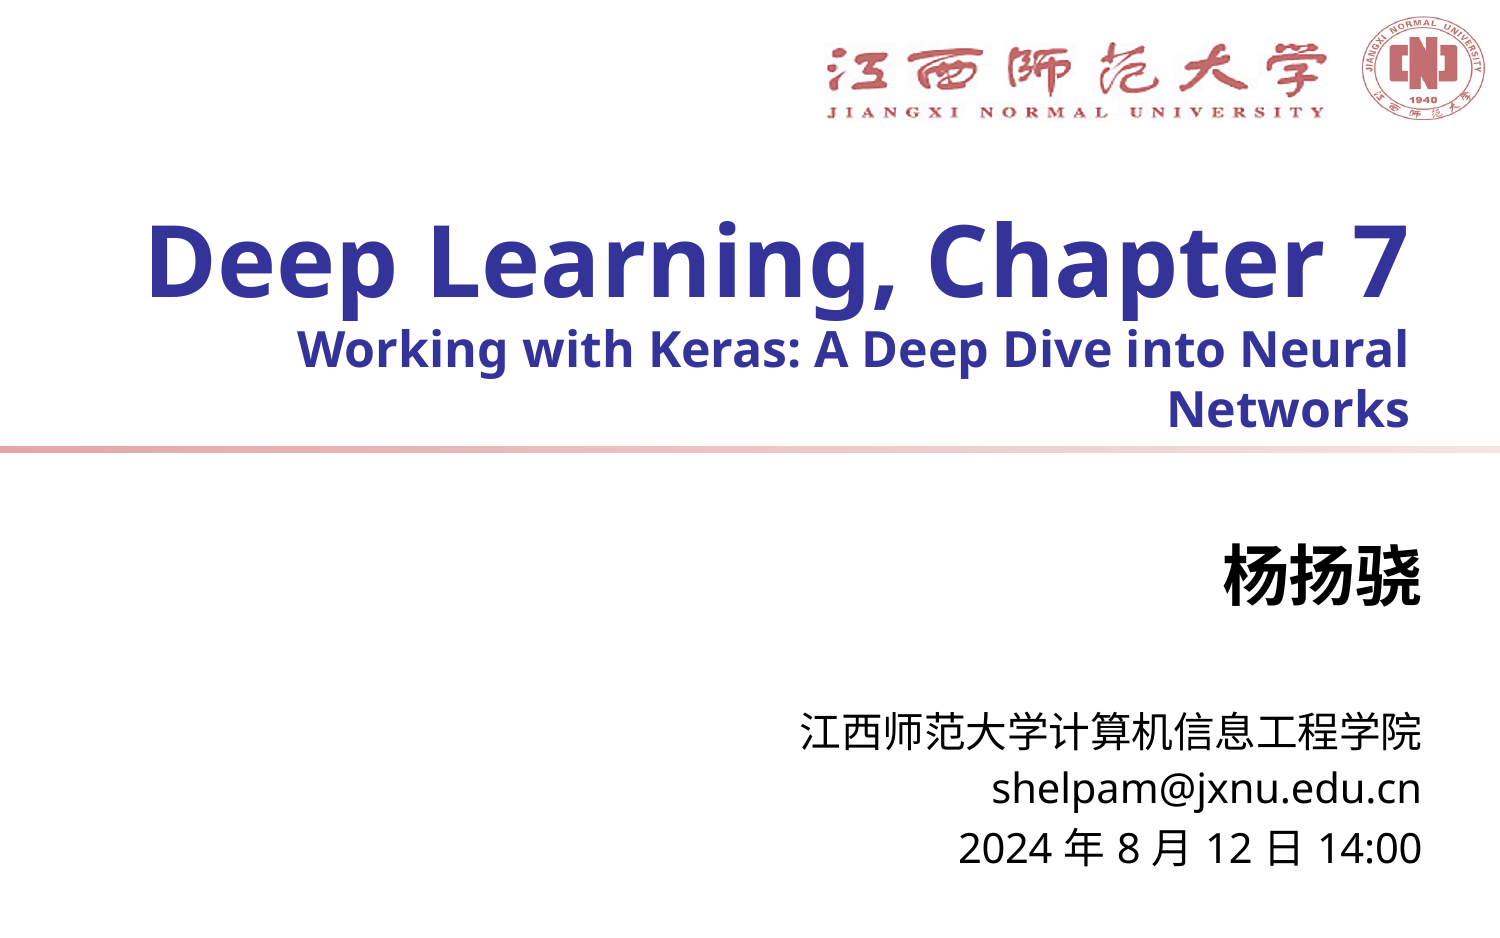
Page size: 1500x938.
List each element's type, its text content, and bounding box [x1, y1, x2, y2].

text_box 杨扬骁 江西师范大学计算机信息工程学院 shelpam@jxnu.edu.cn 2024年8月12日14:00 [150, 523, 1422, 876]
picture [1360, 15, 1486, 121]
title Deep Learning, Chapter 7 Working with Keras: A Deep Dive into Neural Networks [112, 189, 1426, 445]
picture [823, 41, 1331, 121]
